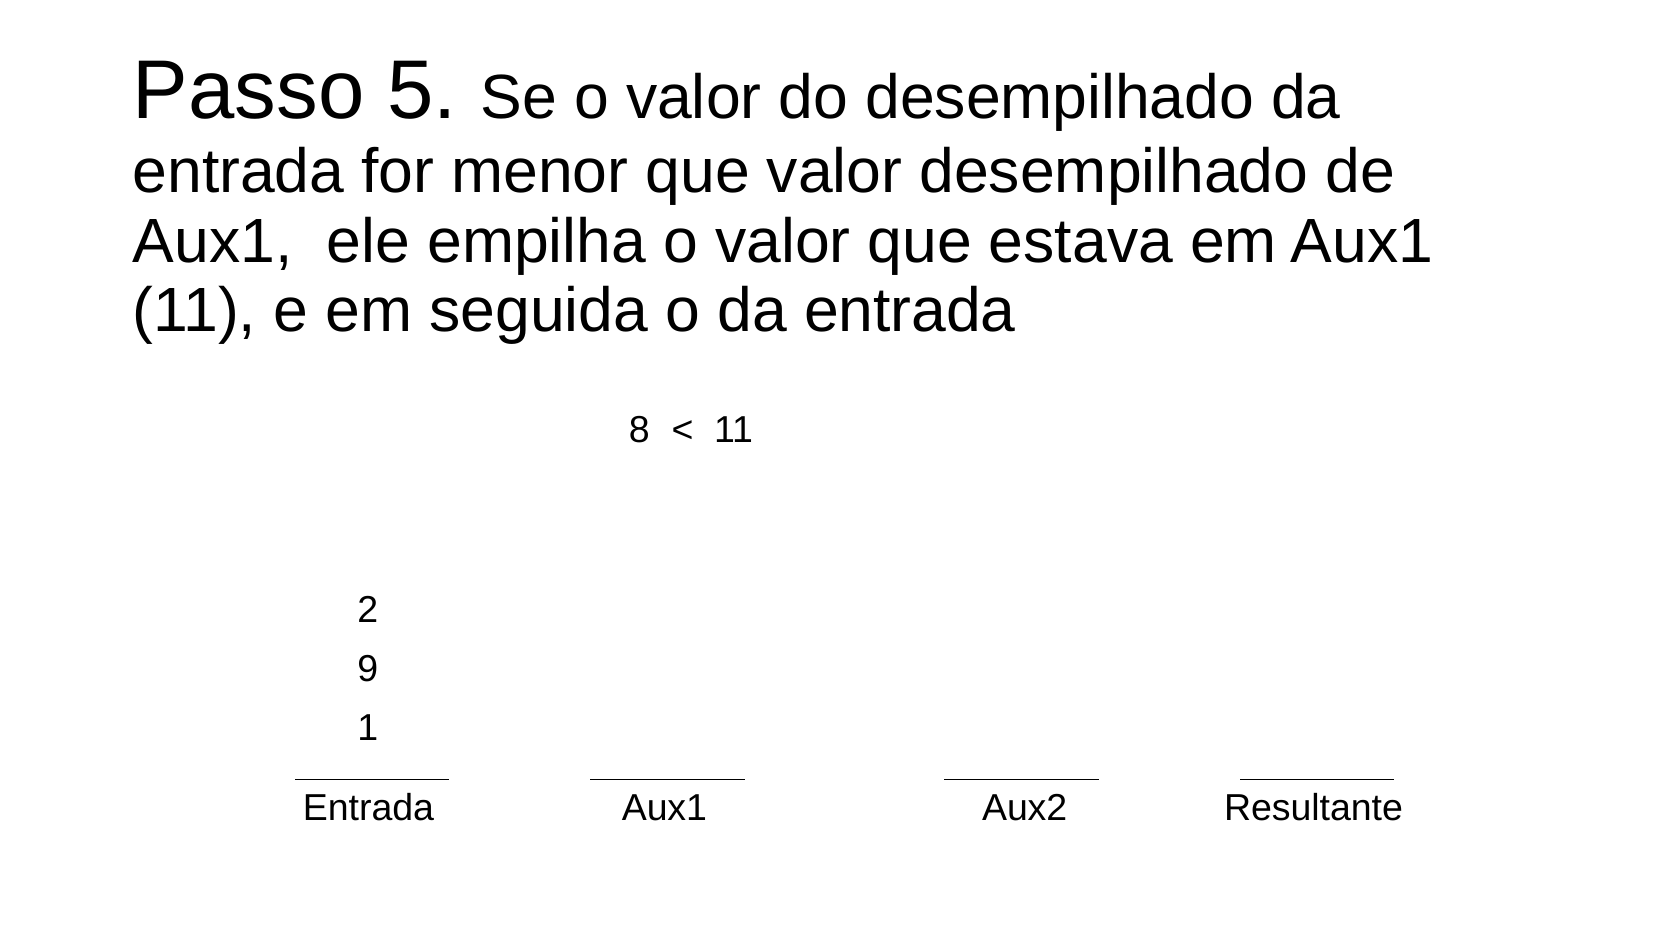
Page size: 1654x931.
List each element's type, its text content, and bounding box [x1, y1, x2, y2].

text_box Aux2 [967, 780, 1083, 837]
text_box 8 [614, 401, 656, 459]
text_box Entrada [288, 779, 449, 837]
text_box Resultante [1209, 779, 1418, 837]
text_box 9 [342, 640, 393, 697]
text_box Passo 5. Se o valor do desempilhado da entrada for menor que valor desempilhado de Aux1, ele empilha o valor que estava em Aux1 (11), e em seguida o da entrada [118, 35, 1583, 353]
text_box 2 [342, 580, 393, 638]
text_box 1 [342, 699, 393, 756]
text_box 11 [709, 401, 768, 459]
text_box < [656, 401, 709, 459]
text_box Aux1 [607, 780, 723, 837]
